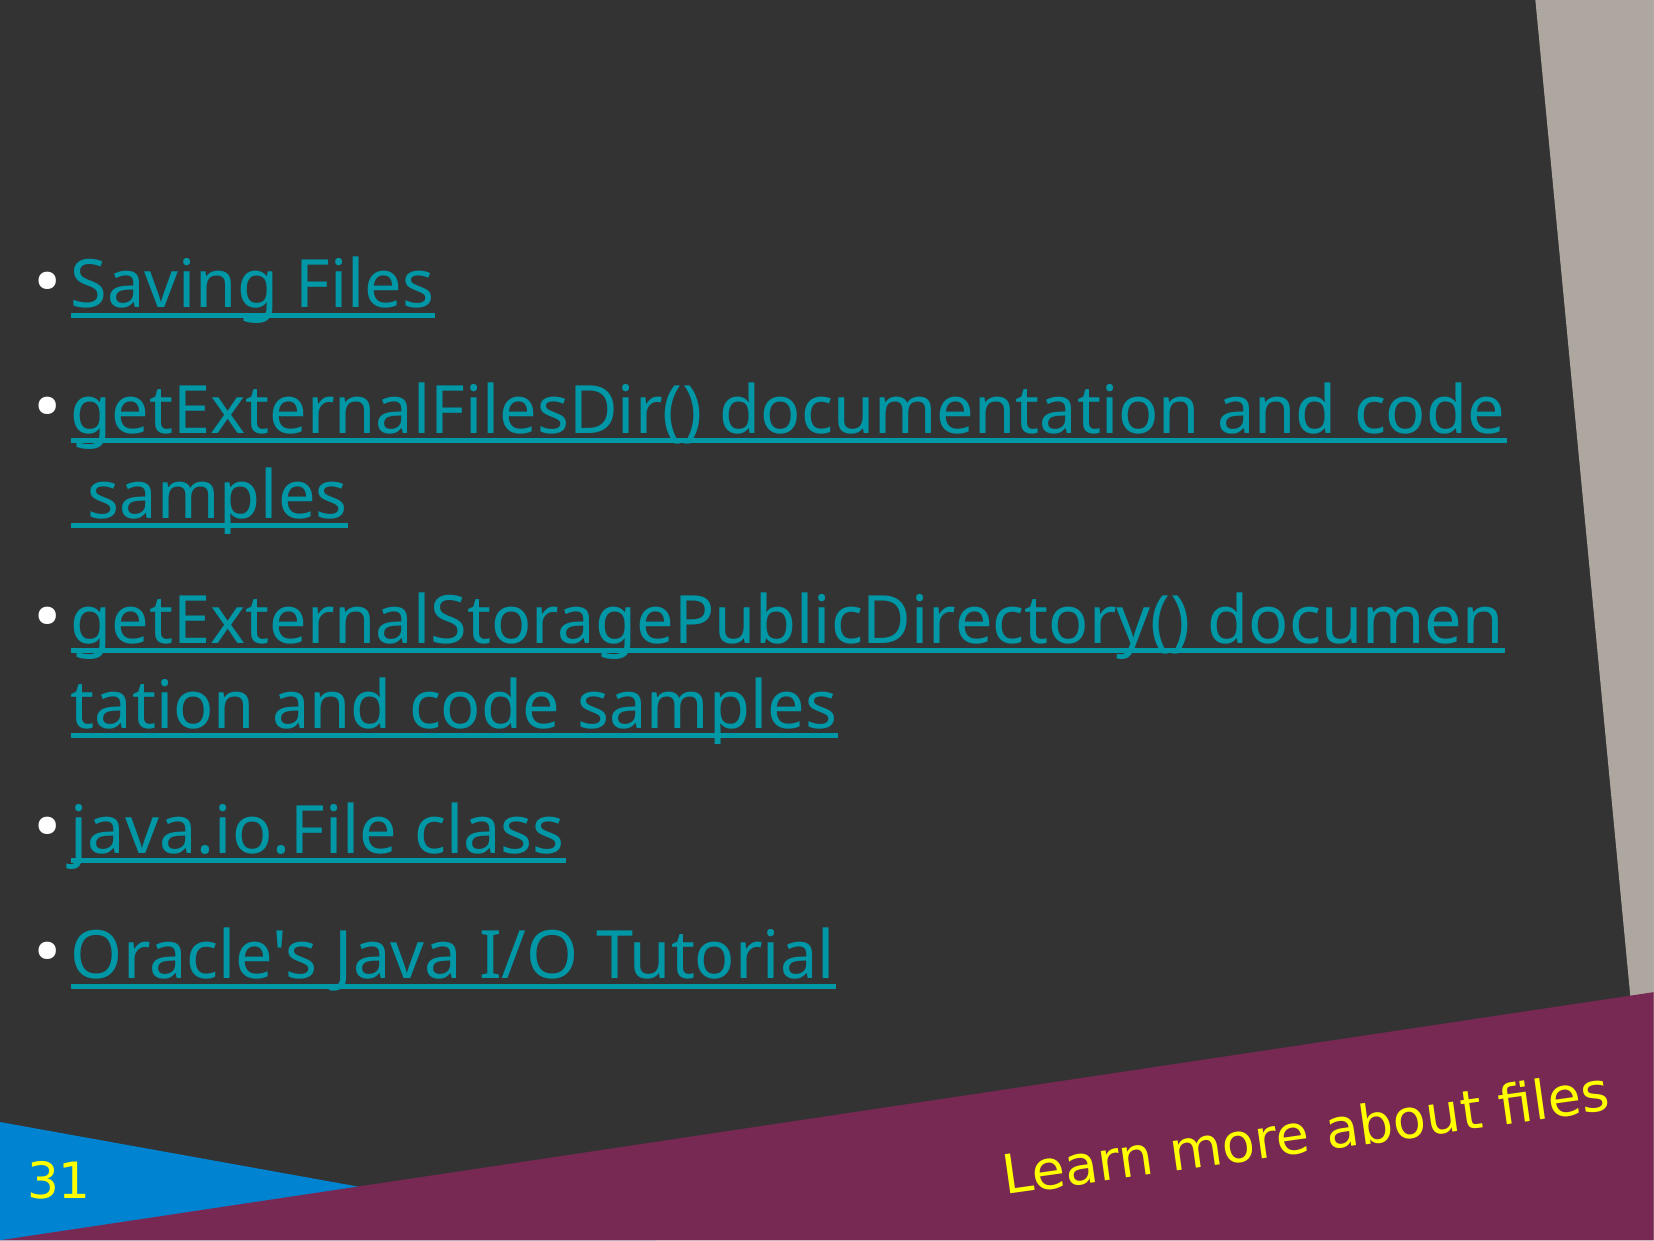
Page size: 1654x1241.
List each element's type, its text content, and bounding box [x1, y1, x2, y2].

list Saving Files getExternalFilesDir() documentation and code samples getExternalStoragePublicDirectory() documentation and code samples java.io.File class Oracle's Java I/O Tutorial [35, 59, 1524, 993]
title Learn more about files [956, 995, 1654, 1241]
